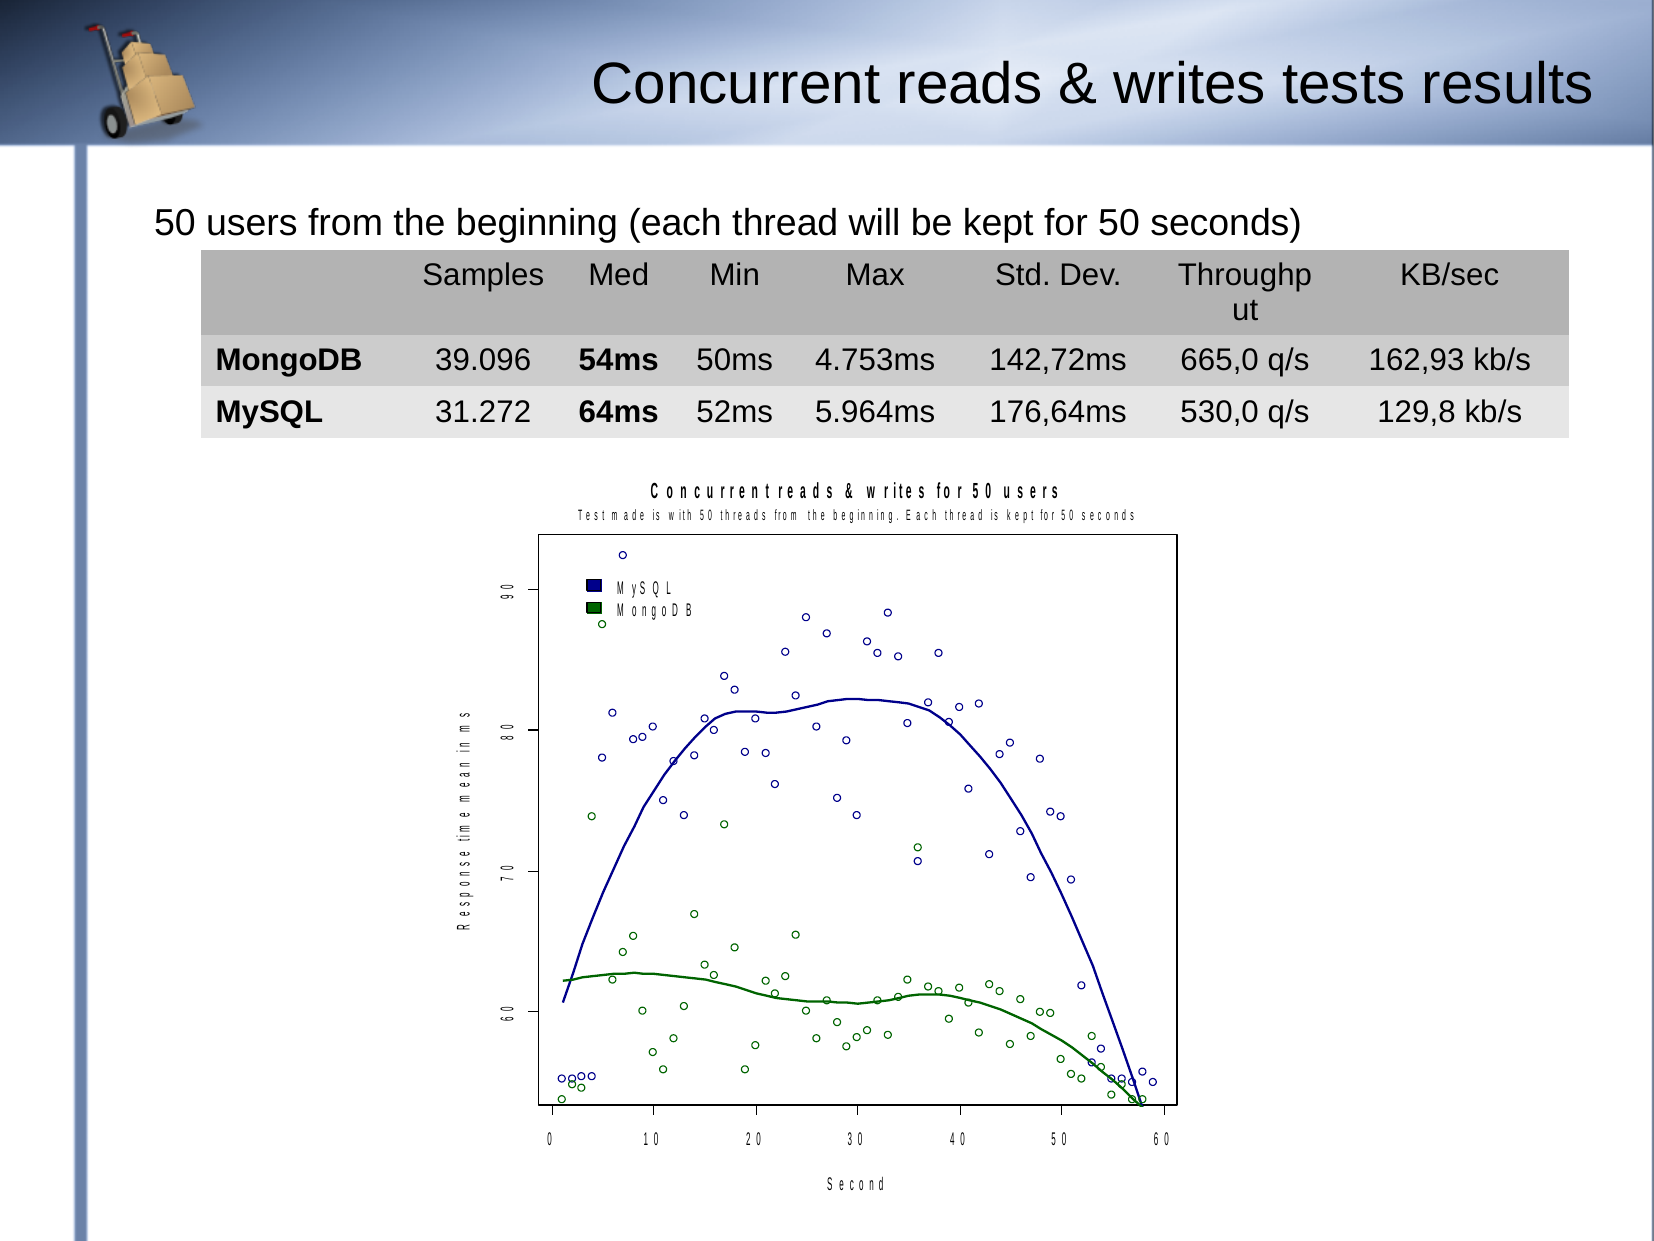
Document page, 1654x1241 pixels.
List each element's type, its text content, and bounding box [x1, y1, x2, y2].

table_cell MongoDB [201, 335, 405, 386]
picture [0, 0, 1654, 1241]
table_header Std. Dev. [957, 250, 1160, 335]
table_cell 54ms [562, 335, 676, 386]
title Concurrent reads & writes tests results [213, 49, 1596, 118]
table_header [201, 250, 405, 335]
table_header Max [793, 250, 957, 335]
table_cell 50ms [676, 335, 793, 386]
table_header Throughput [1160, 250, 1331, 335]
table_cell 530,0 q/s [1160, 386, 1331, 438]
table_cell MySQL [201, 386, 405, 438]
table_header Min [676, 250, 793, 335]
table_cell 129,8 kb/s [1331, 386, 1569, 438]
table_cell 52ms [676, 386, 793, 438]
table_cell 162,93 kb/s [1331, 335, 1569, 386]
table_header Samples [405, 250, 562, 335]
list 50 users from the beginning (each thread will be kept for 50 seconds) [154, 180, 1596, 1146]
table_cell 64ms [562, 386, 676, 438]
table_cell 4.753ms [793, 335, 957, 386]
table_cell 176,64ms [957, 386, 1160, 438]
table_header KB/sec [1331, 250, 1569, 335]
table_cell 5.964ms [793, 386, 957, 438]
table_header Med [562, 250, 676, 335]
table_cell 39.096 [405, 335, 562, 386]
table_cell 31.272 [405, 386, 562, 438]
table_cell 142,72ms [957, 335, 1160, 386]
table_cell 665,0 q/s [1160, 335, 1331, 386]
